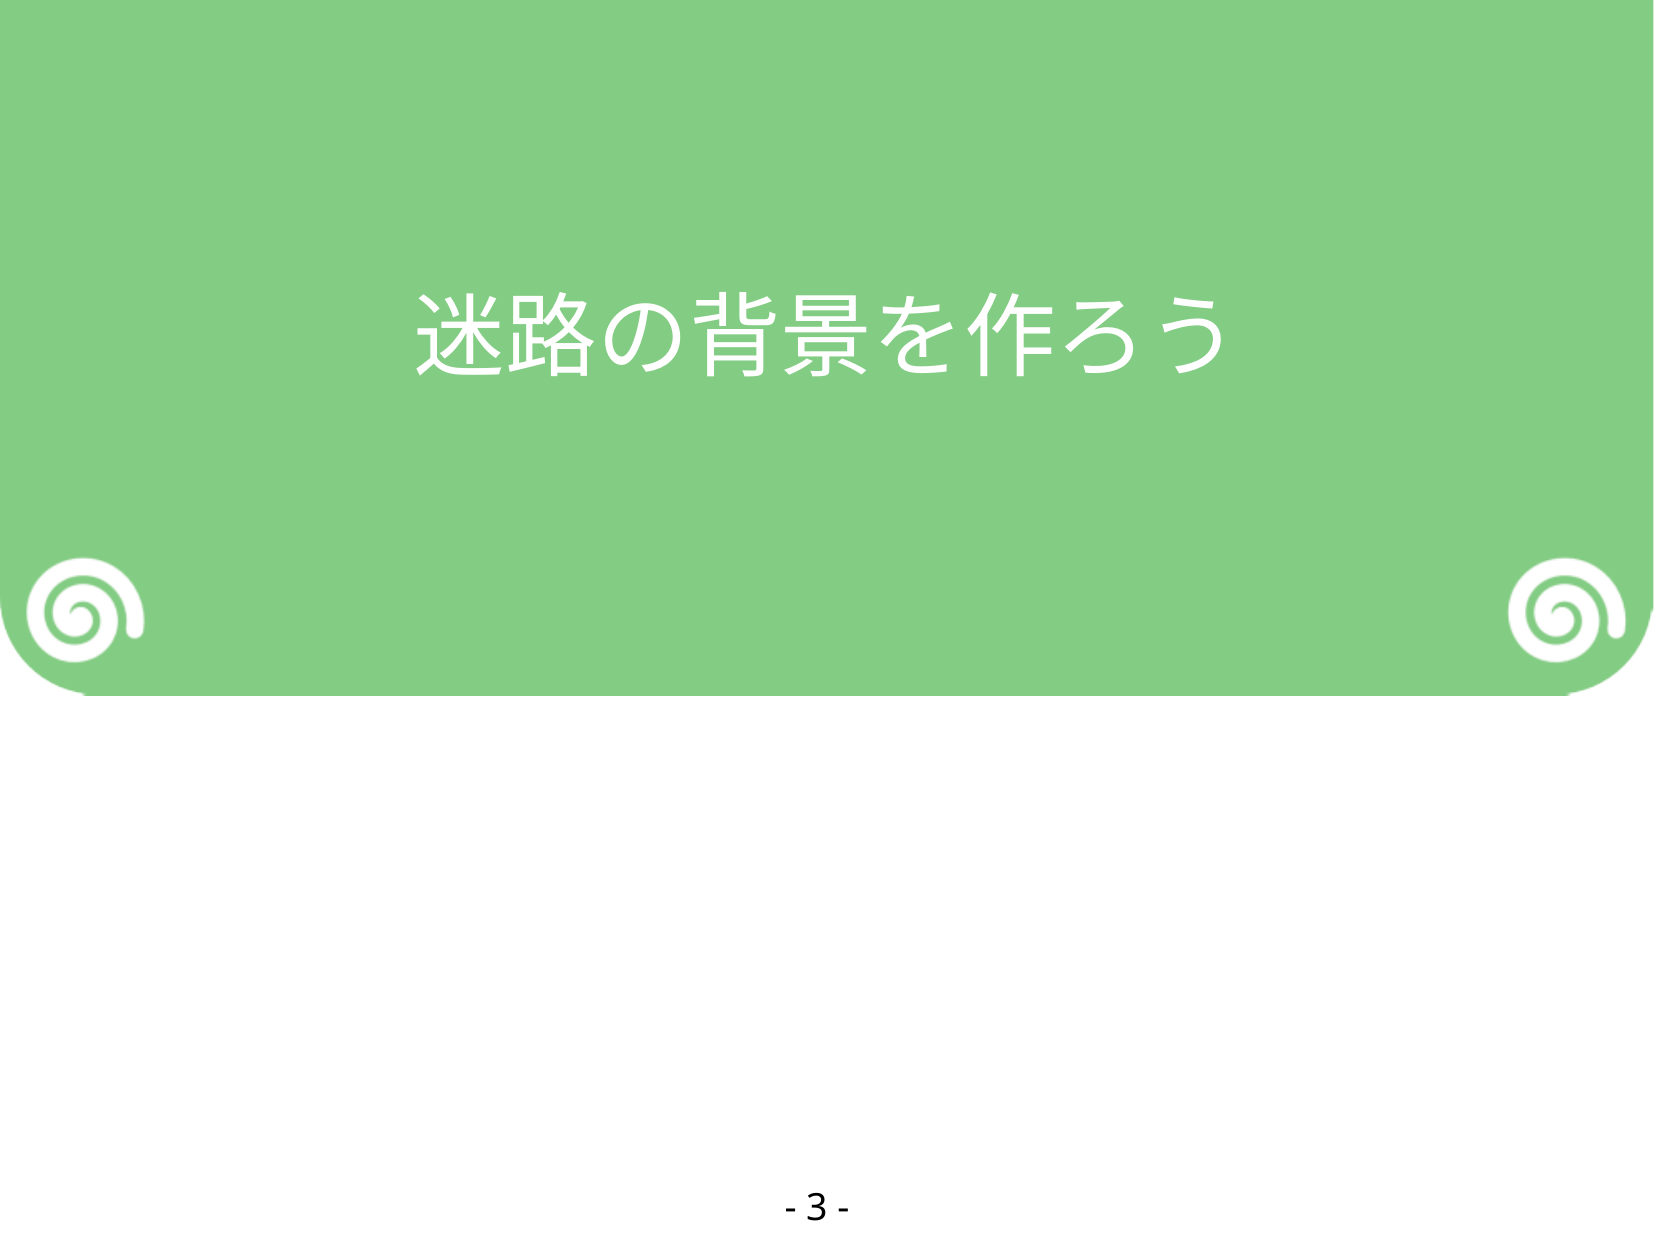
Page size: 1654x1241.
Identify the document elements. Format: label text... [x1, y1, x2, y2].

title 迷路の背景を作ろう [82, 226, 1571, 434]
picture [0, 0, 1654, 696]
text_box - 3 - [769, 1173, 884, 1241]
